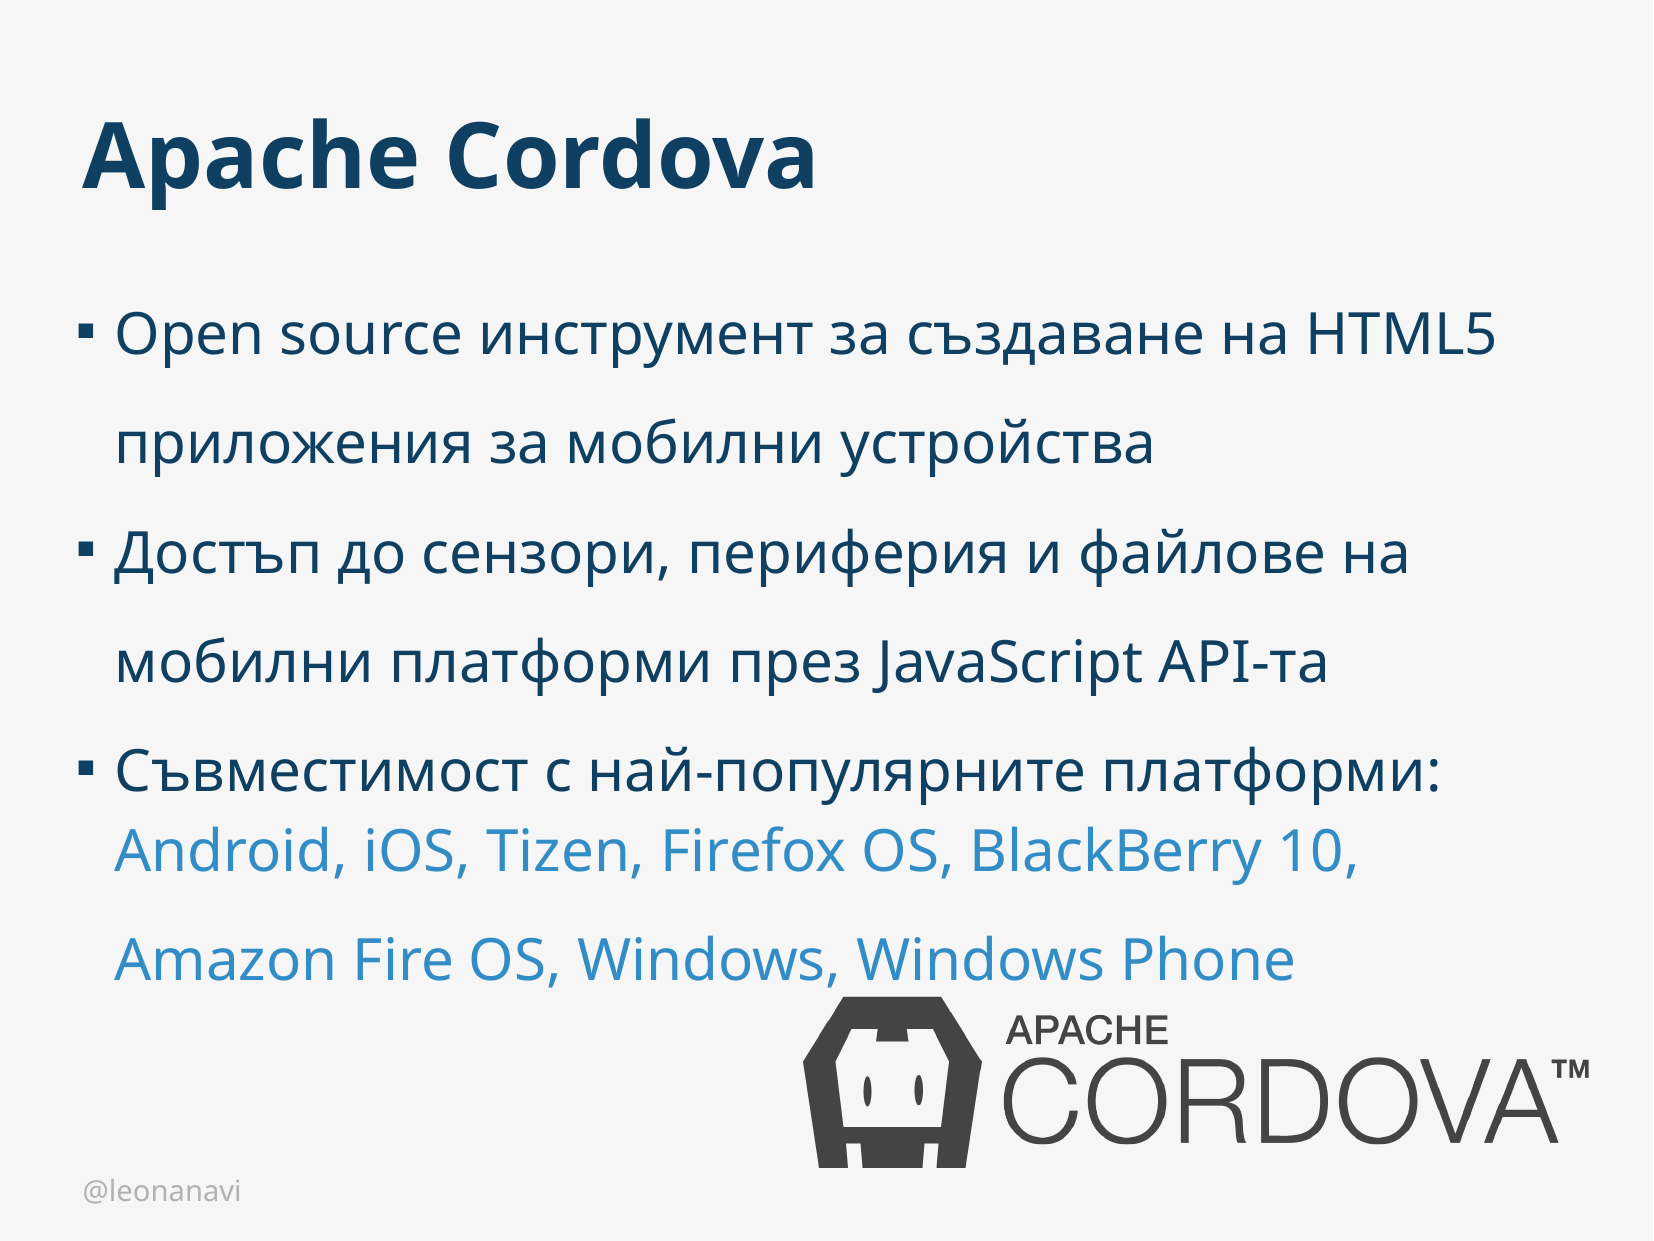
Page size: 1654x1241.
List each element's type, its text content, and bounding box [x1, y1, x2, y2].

picture [767, 959, 1621, 1214]
title Apache Cordova [82, 49, 1571, 257]
text_box Open source инструмент за създаване на HTML5 приложения за мобилни устройства Достъп до сензори, периферия и файлове на мобилни платформи през JavaScript API-та Съвместимост с най-популярните платформи: Android, iOS, Tizen, Firefox OS, BlackBerry 10, Amazon Fire OS, Windows, Windows Phone [63, 285, 1610, 1094]
